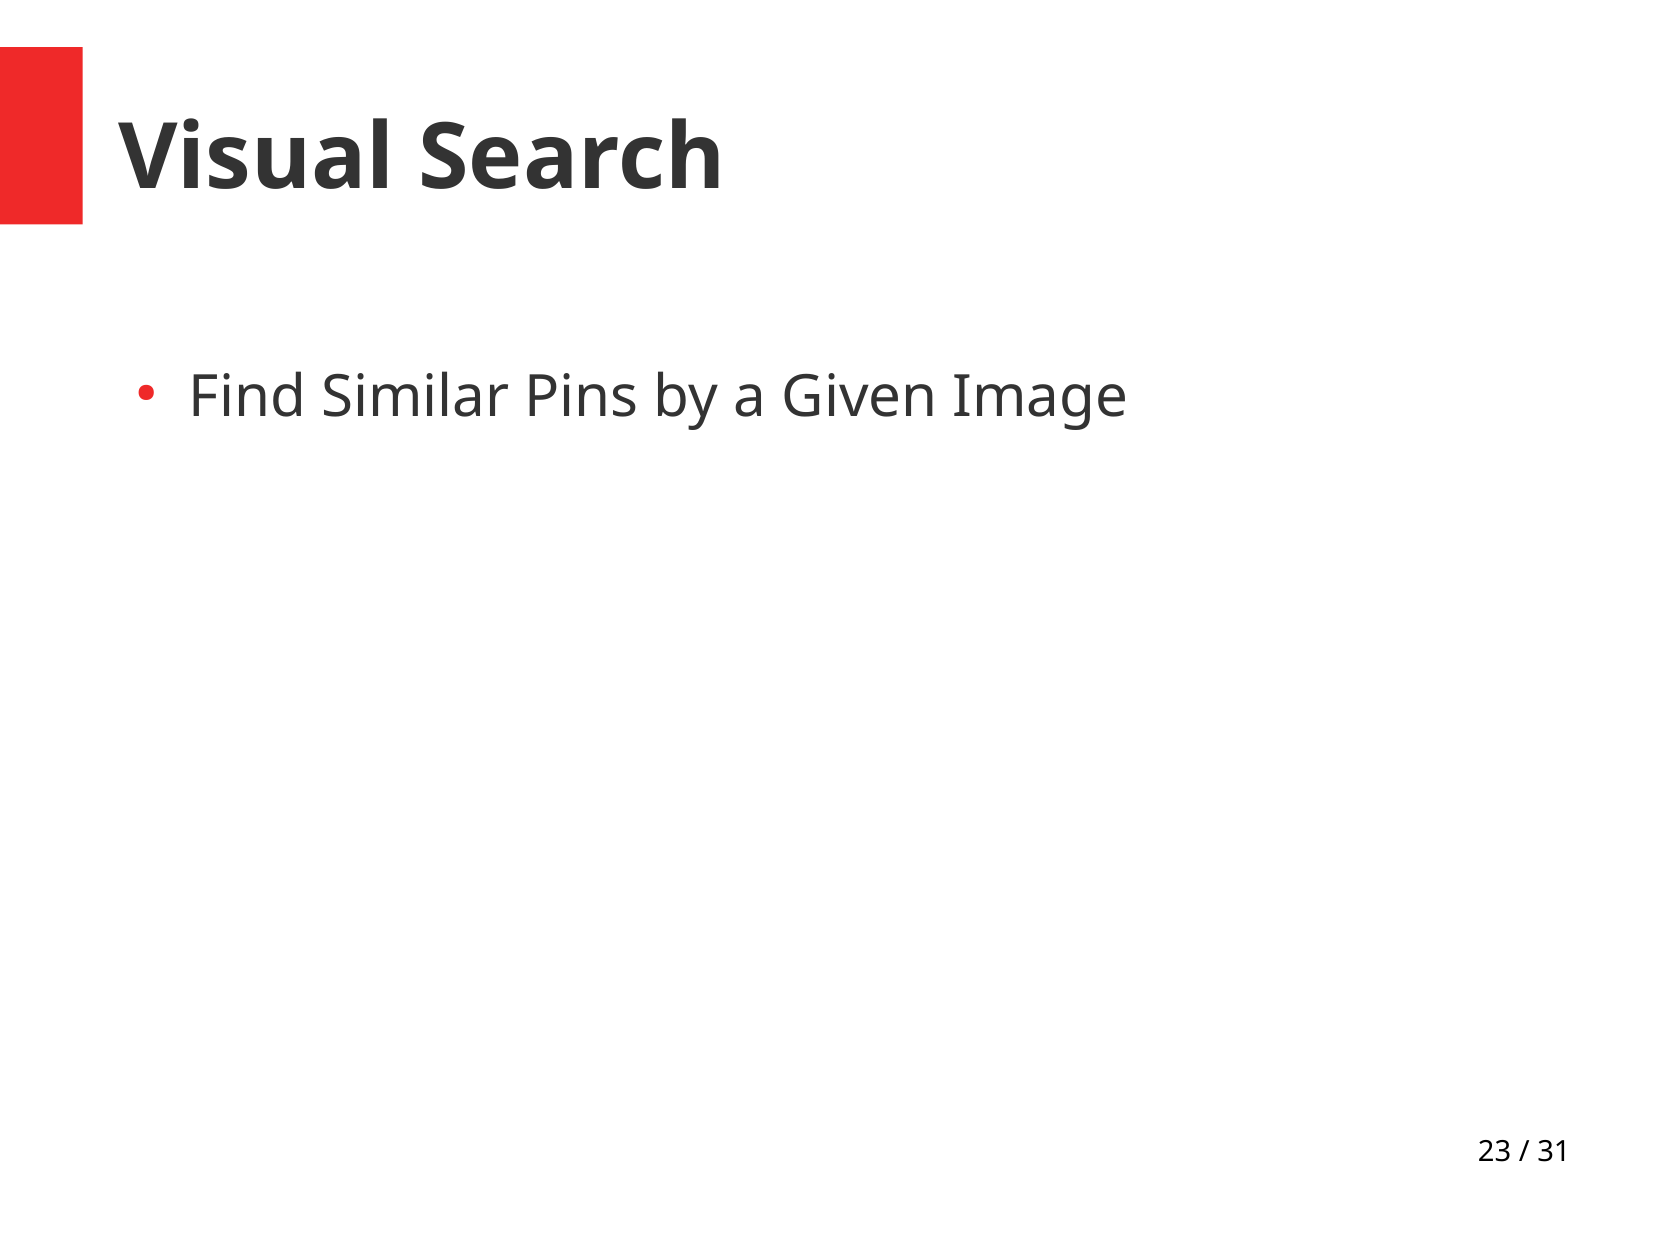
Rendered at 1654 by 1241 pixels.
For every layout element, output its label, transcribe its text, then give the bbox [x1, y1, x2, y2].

title Visual Search [118, 49, 1571, 257]
list Find Similar Pins by a Given Image [118, 354, 1536, 1074]
